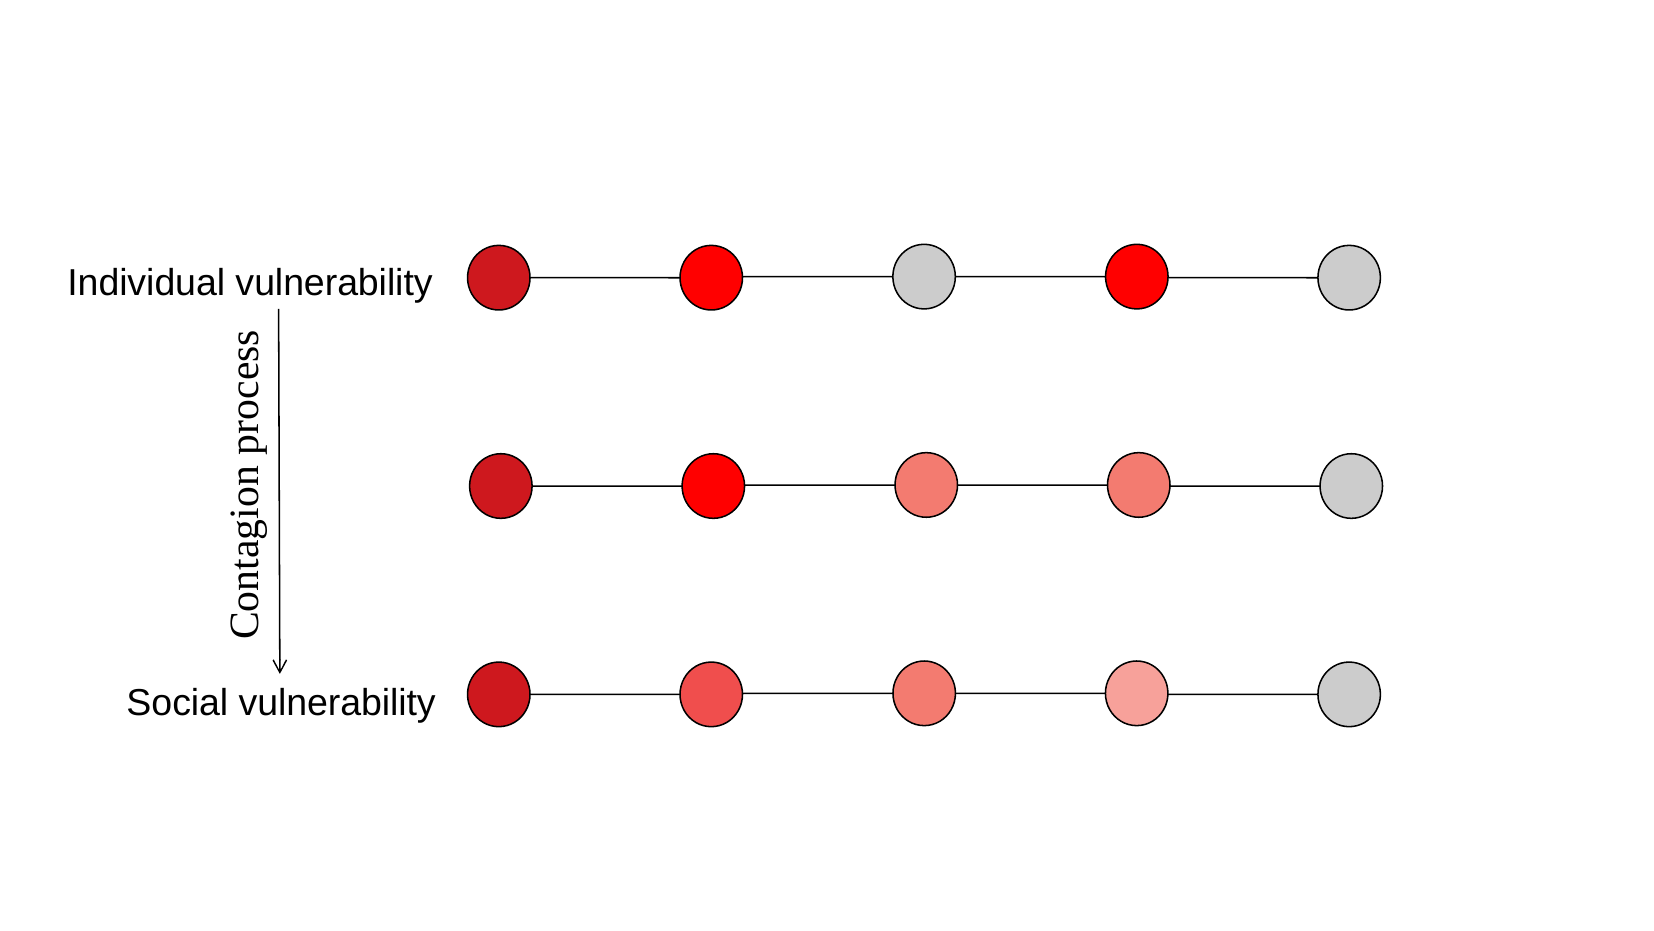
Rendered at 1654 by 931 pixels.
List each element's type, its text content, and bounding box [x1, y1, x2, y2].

text_box [892, 244, 956, 309]
text_box [1105, 244, 1169, 309]
text_box [1107, 452, 1171, 518]
text_box [467, 662, 530, 727]
text_box [682, 453, 745, 519]
text_box Social vulnerability [111, 673, 466, 731]
text_box [680, 245, 743, 310]
text_box [895, 452, 958, 518]
text_box [1317, 662, 1381, 727]
text_box [680, 662, 743, 727]
text_box [892, 661, 956, 726]
text_box [1320, 453, 1383, 519]
text_box [477, 245, 530, 310]
text_box Individual vulnerability [52, 254, 488, 312]
text_box [1105, 661, 1168, 726]
text_box Contagion process [209, 314, 274, 655]
text_box [1317, 245, 1381, 310]
text_box [469, 453, 533, 519]
